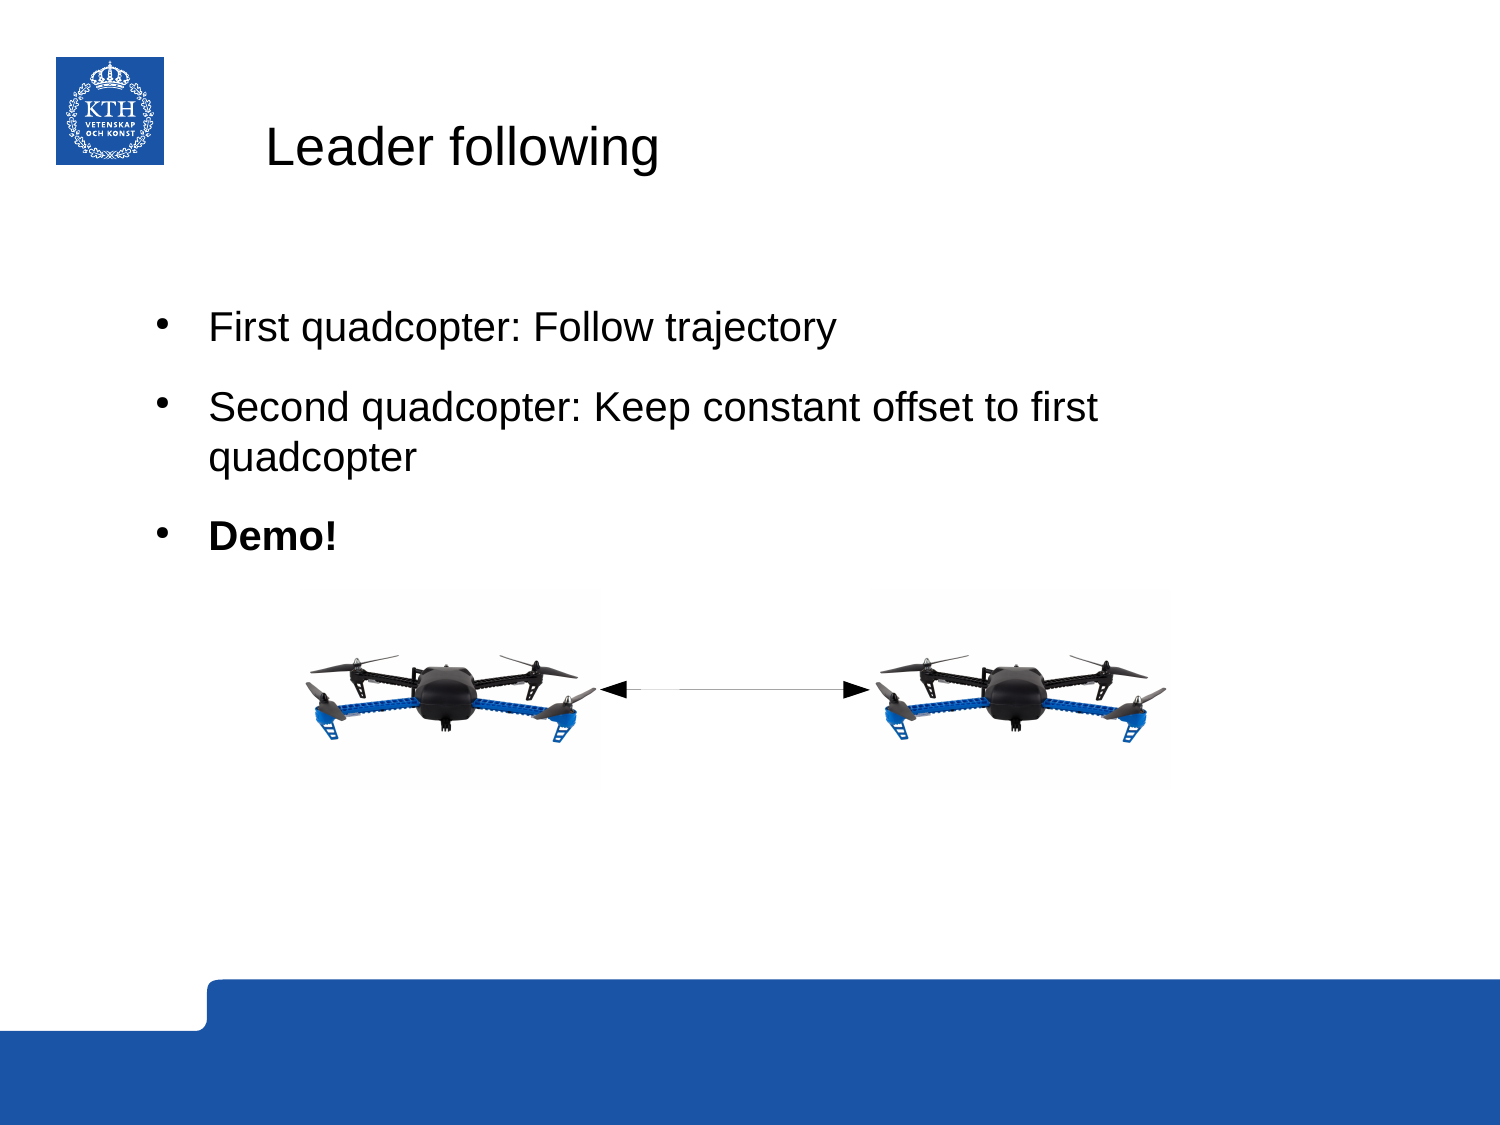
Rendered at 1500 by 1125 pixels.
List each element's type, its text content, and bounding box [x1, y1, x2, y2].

title Leader following [265, 66, 1404, 177]
list First quadcopter: Follow trajectory Second quadcopter: Keep constant offset to first quadcopter Demo! [137, 299, 1276, 436]
picture [300, 589, 601, 790]
picture [870, 589, 1171, 790]
